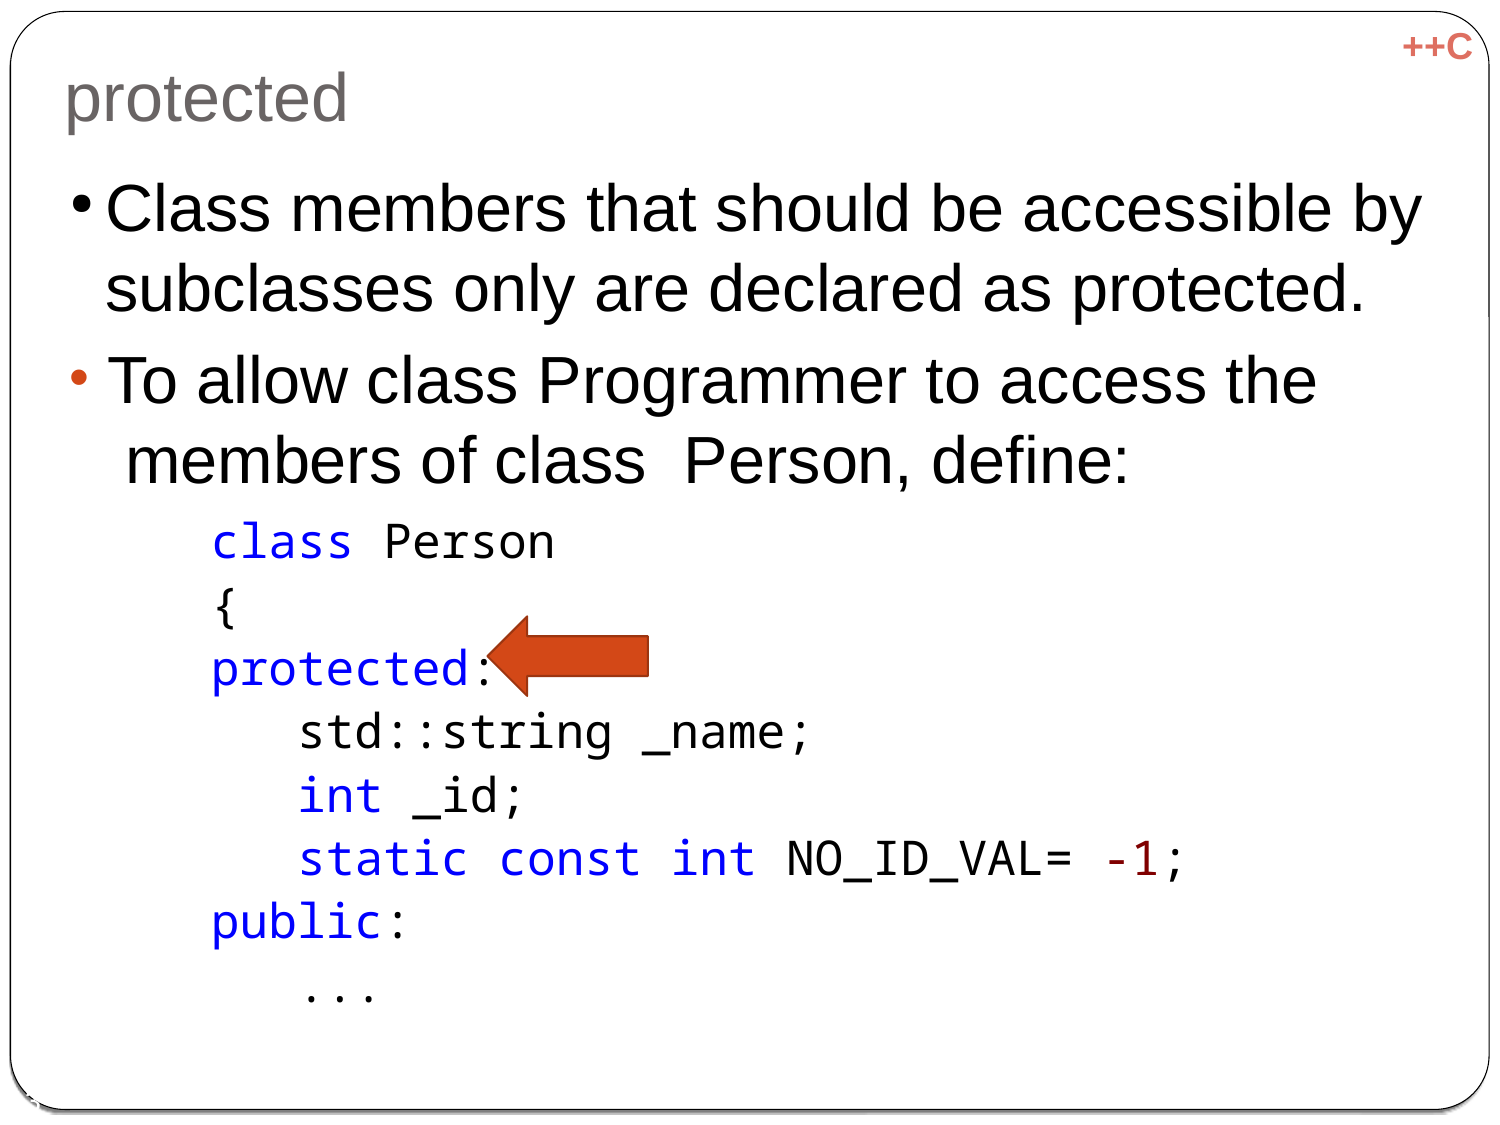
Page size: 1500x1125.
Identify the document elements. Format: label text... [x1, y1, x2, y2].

list class Person { protected: std::string _name; int _id; static const int NO_ID_VAL= -1; public: ... [1456, 497, 1500, 1023]
title protected [50, 45, 1450, 150]
slide_number <number> [0, 1074, 50, 1125]
text_box Class members that should be accessible by subclasses only are declared as protected. To allow class Programmer to access the members of class Person, define: [55, 157, 1456, 1096]
